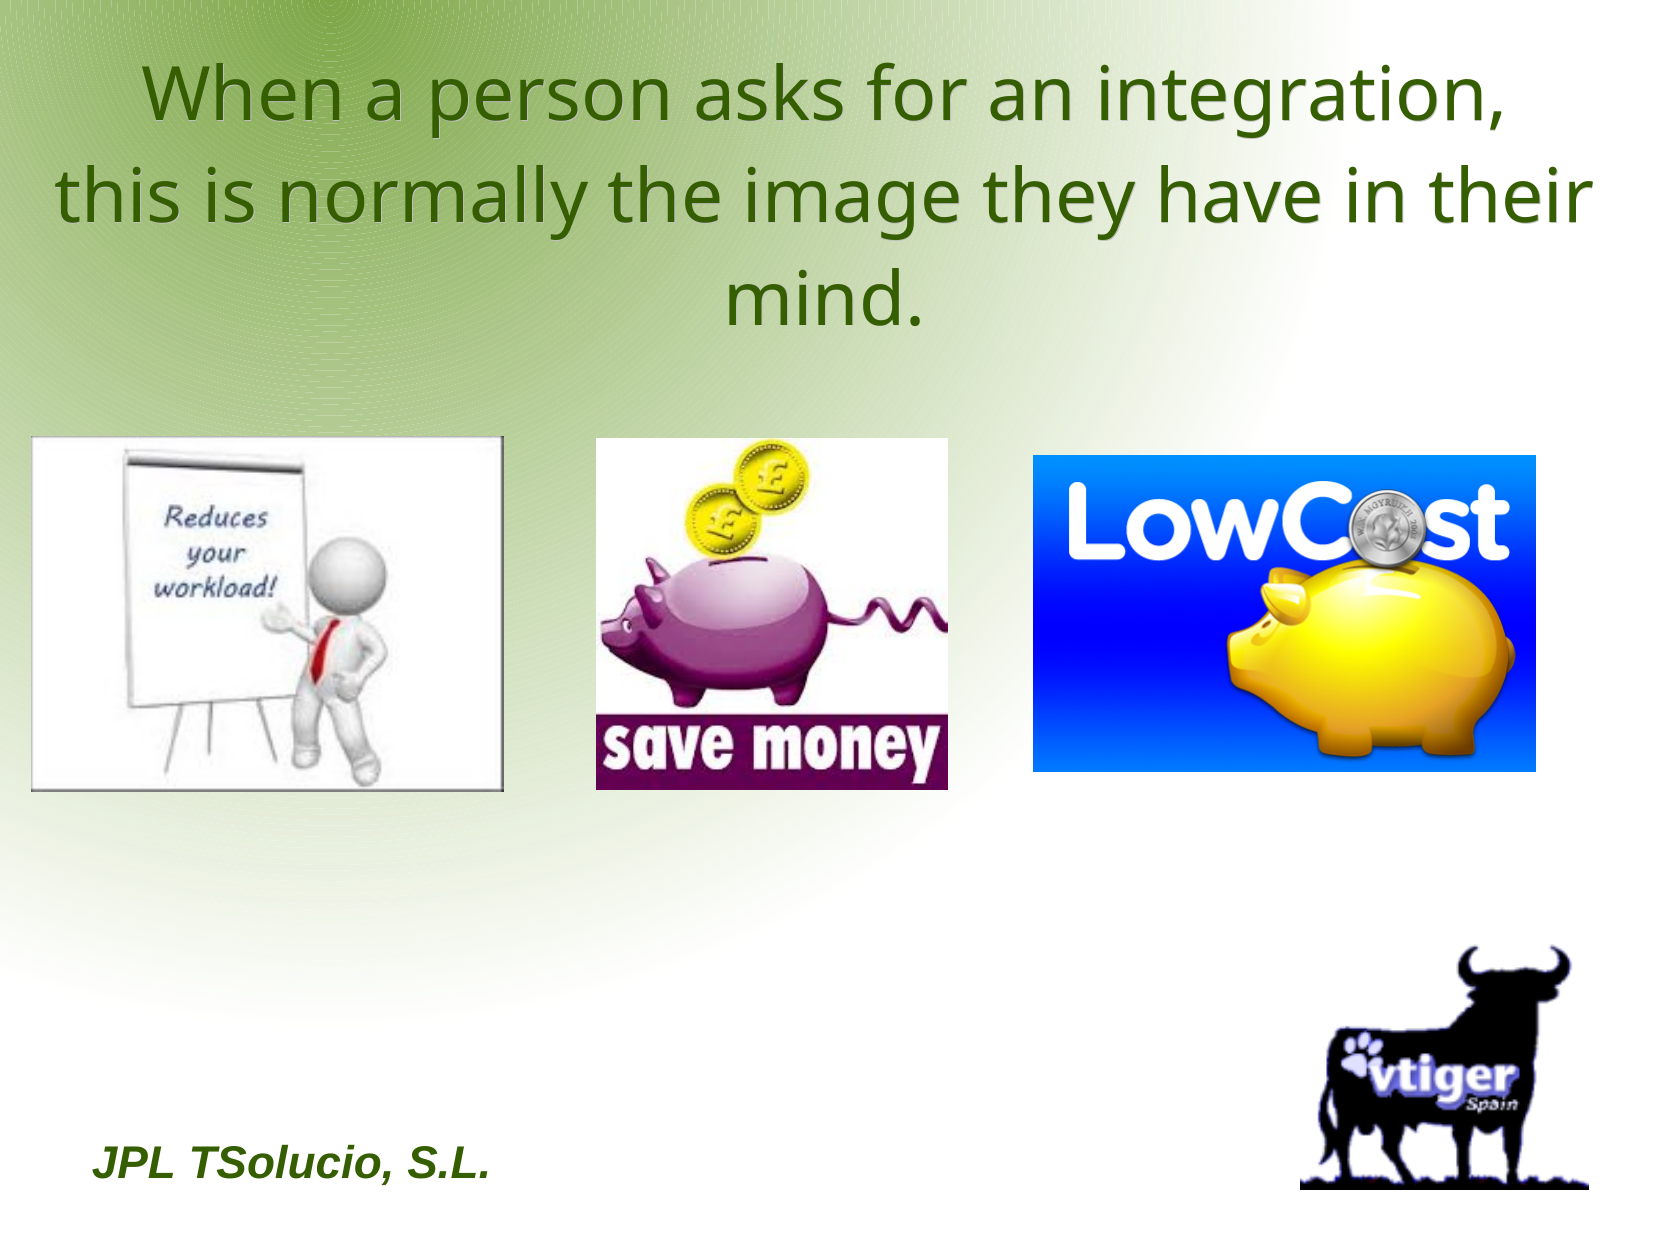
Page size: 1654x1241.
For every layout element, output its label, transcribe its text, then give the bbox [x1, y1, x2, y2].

picture [1300, 939, 1589, 1190]
picture [31, 436, 504, 792]
picture [596, 438, 948, 790]
picture [1033, 455, 1536, 773]
title When a person asks for an integration, this is normally the image they have in their mind. [0, 62, 1652, 325]
